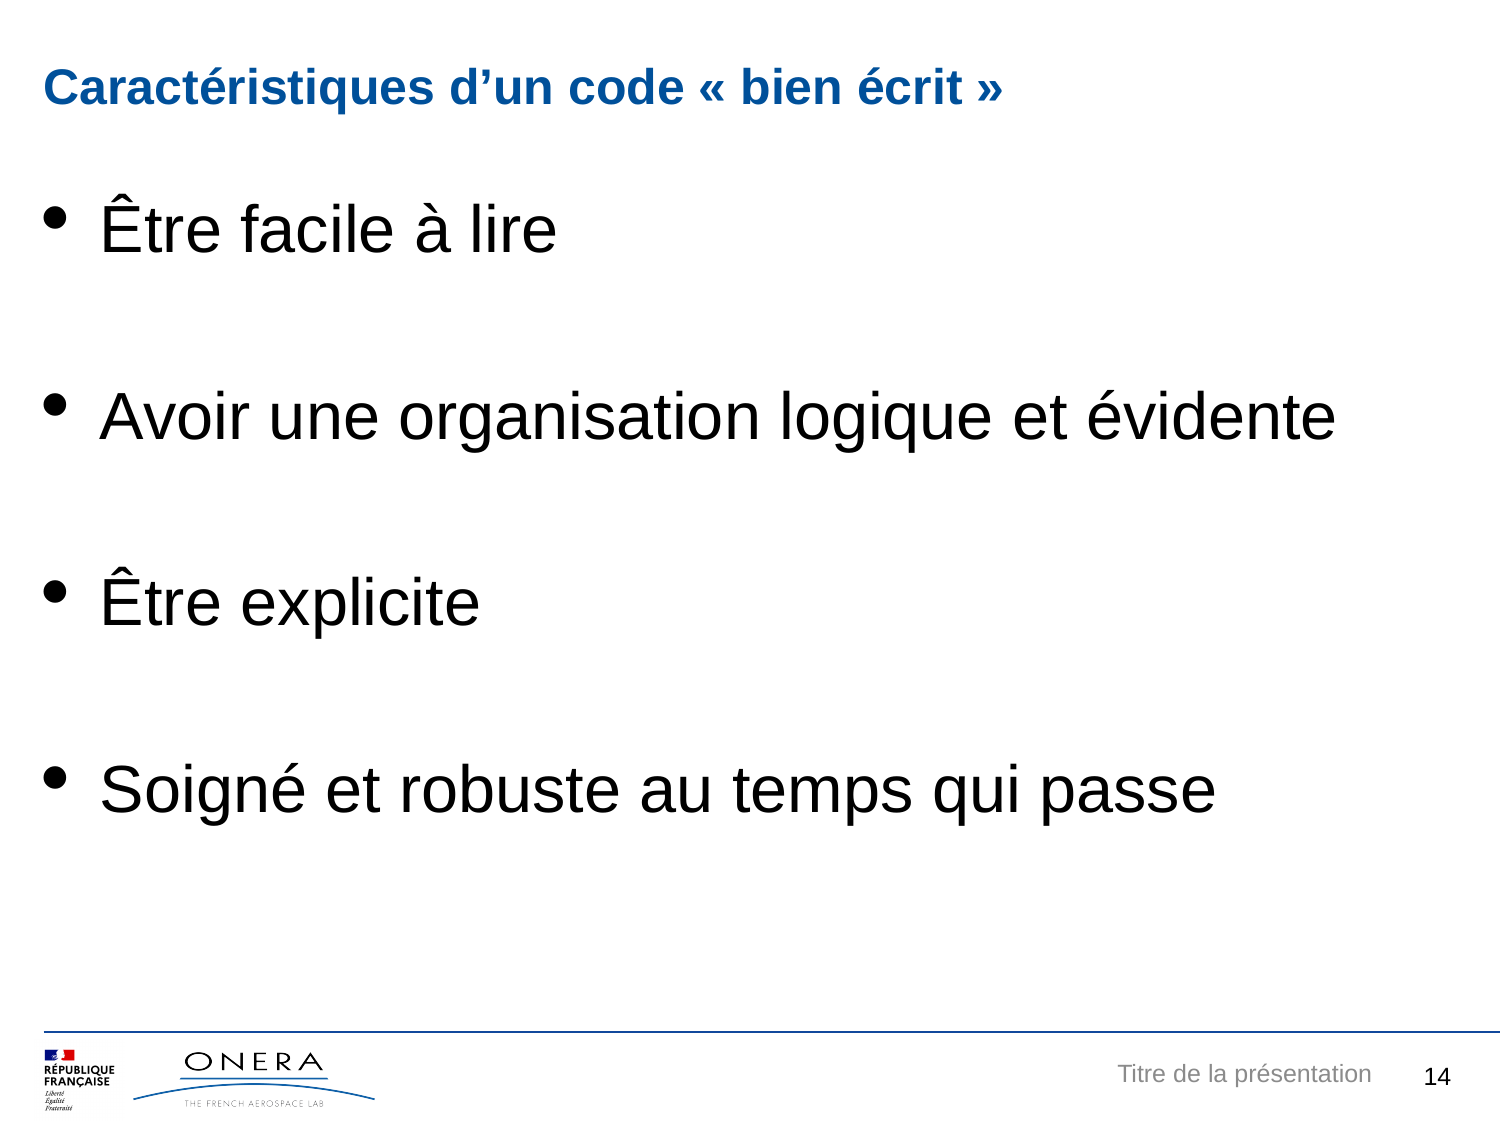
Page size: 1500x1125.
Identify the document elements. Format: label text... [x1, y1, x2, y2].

text_box Caractéristiques d’un code « bien écrit » [43, 0, 1486, 169]
picture [34, 1039, 125, 1121]
text_box Titre de la présentation [466, 1042, 1388, 1103]
text_box <numéro> [1374, 1025, 1500, 1125]
picture [133, 1052, 375, 1107]
text_box Être facile à lire Avoir une organisation logique et évidente Être explicite Soigné et robuste au temps qui passe [43, 185, 1410, 861]
